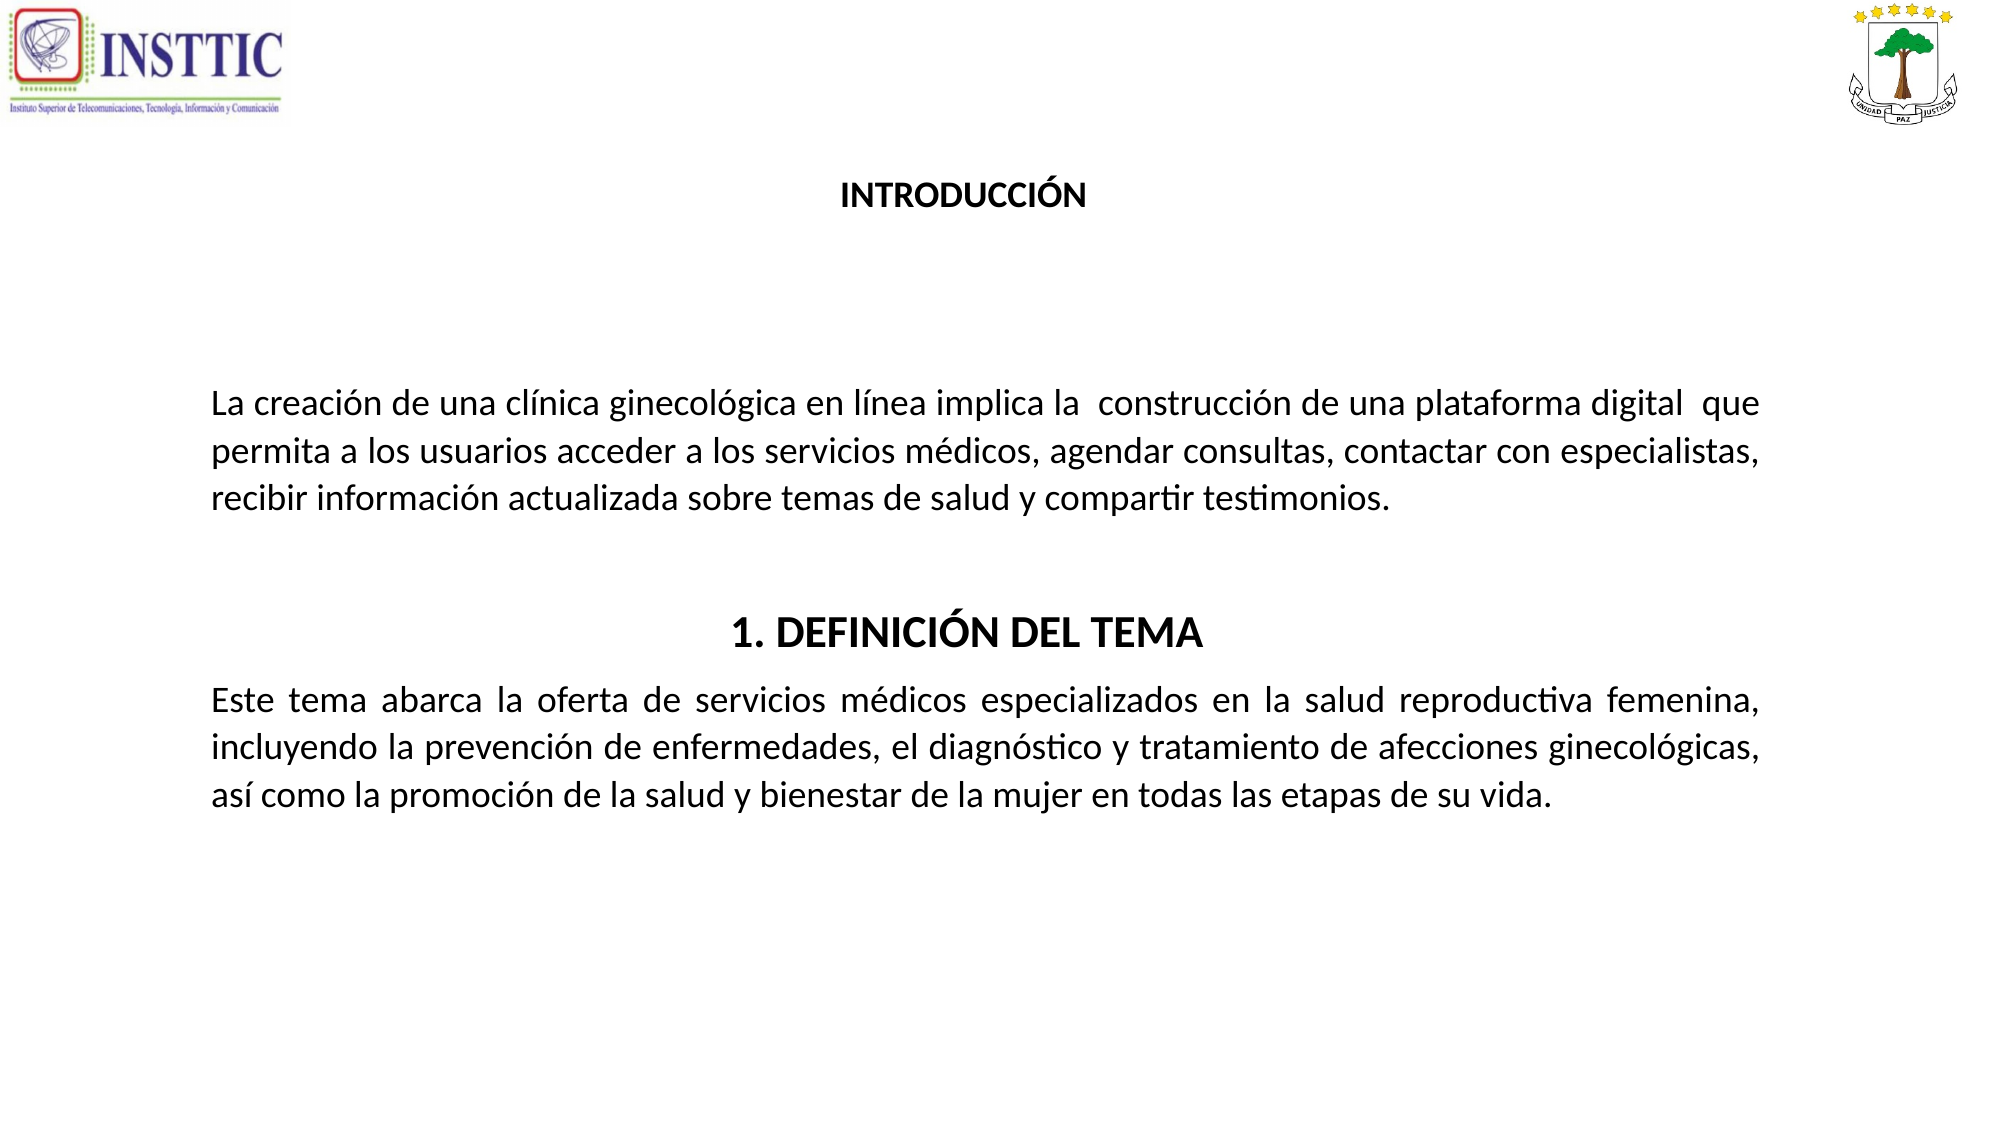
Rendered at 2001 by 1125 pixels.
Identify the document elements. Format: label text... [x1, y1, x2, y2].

text_box INTRODUCCIÓN La creación de una clínica ginecológica en línea implica la construcción de una plataforma digital que permita a los usuarios acceder a los servicios médicos, agendar consultas, contactar con especialistas, recibir información actualizada sobre temas de salud y compartir testimonios. 1. DEFINICIÓN DEL TEMA Este tema abarca la oferta de servicios médicos especializados en la salud reproductiva femenina, incluyendo la prevención de enfermedades, el diagnóstico y tratamiento de afecciones ginecológicas, así como la promoción de la salud y bienestar de la mujer en todas las etapas de su vida. [196, 160, 1780, 892]
picture [1803, 0, 2000, 129]
picture [0, 0, 291, 127]
